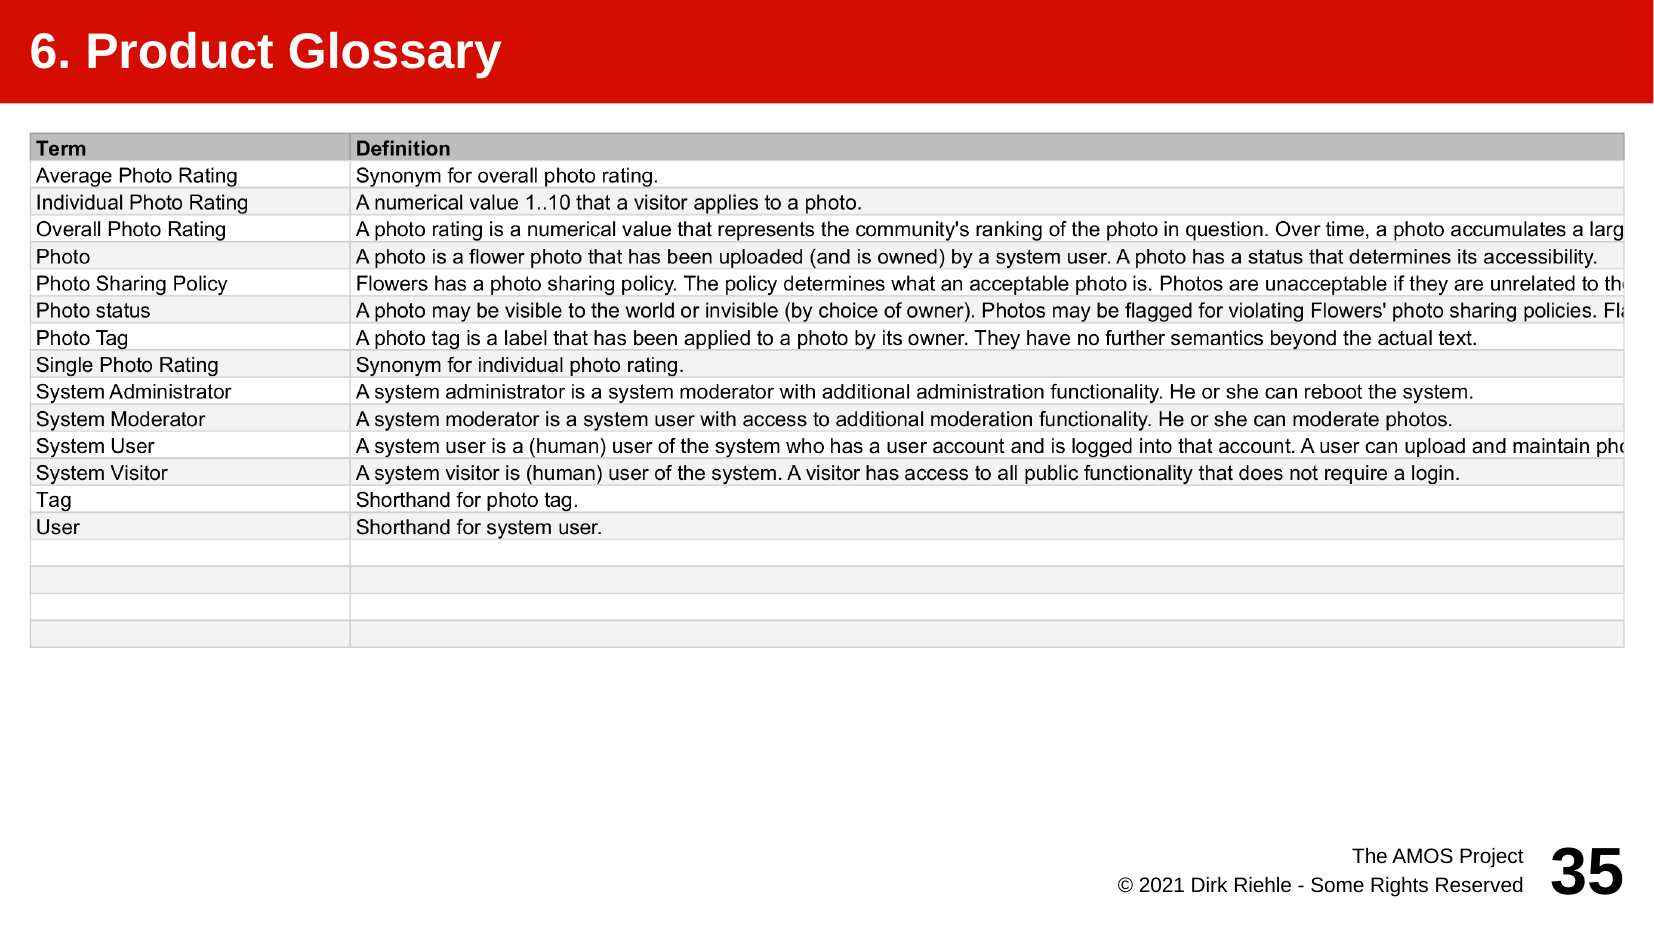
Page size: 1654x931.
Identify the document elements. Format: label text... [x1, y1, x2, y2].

picture [29, 132, 1625, 648]
title 6. Product Glossary [0, 0, 1654, 104]
